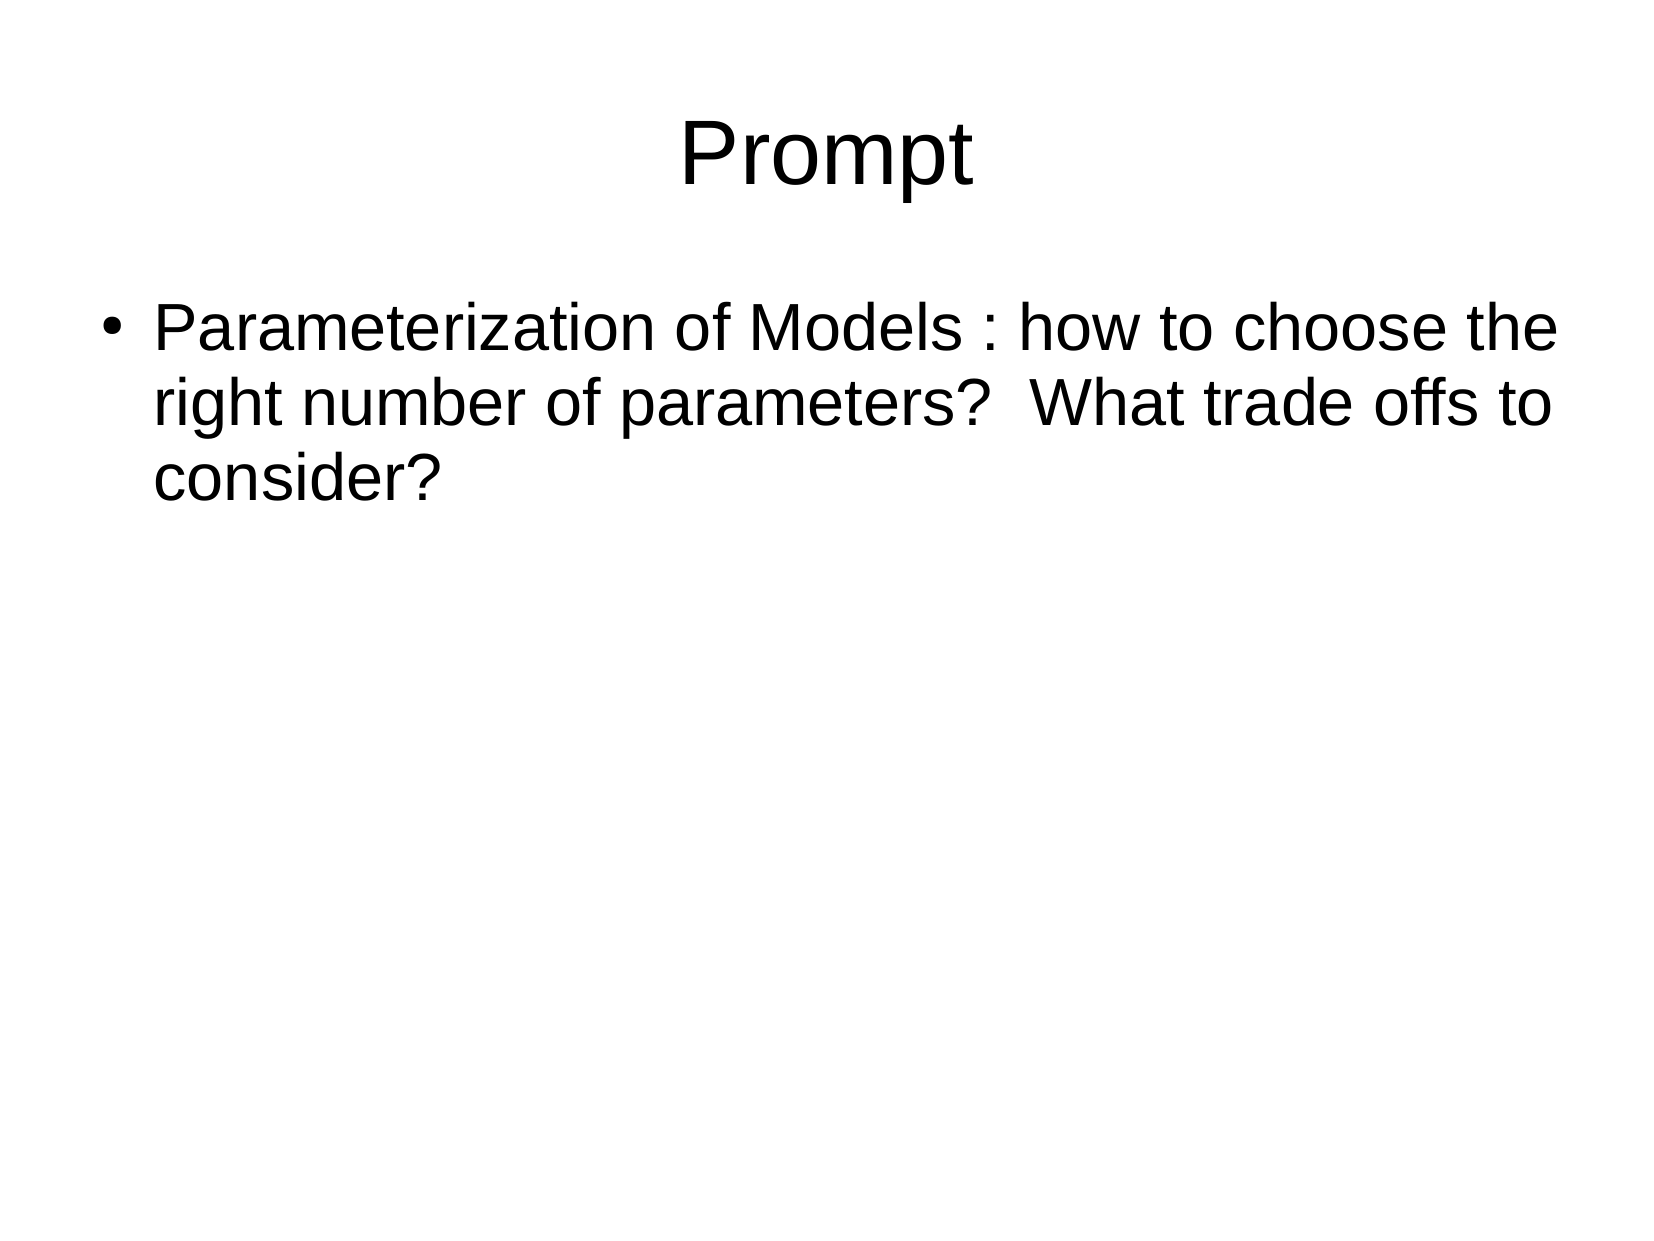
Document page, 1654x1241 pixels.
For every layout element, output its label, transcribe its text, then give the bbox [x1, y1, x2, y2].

title Prompt [82, 49, 1571, 257]
list Parameterization of Models : how to choose the right number of parameters? What trade offs to consider? [82, 290, 1571, 1010]
